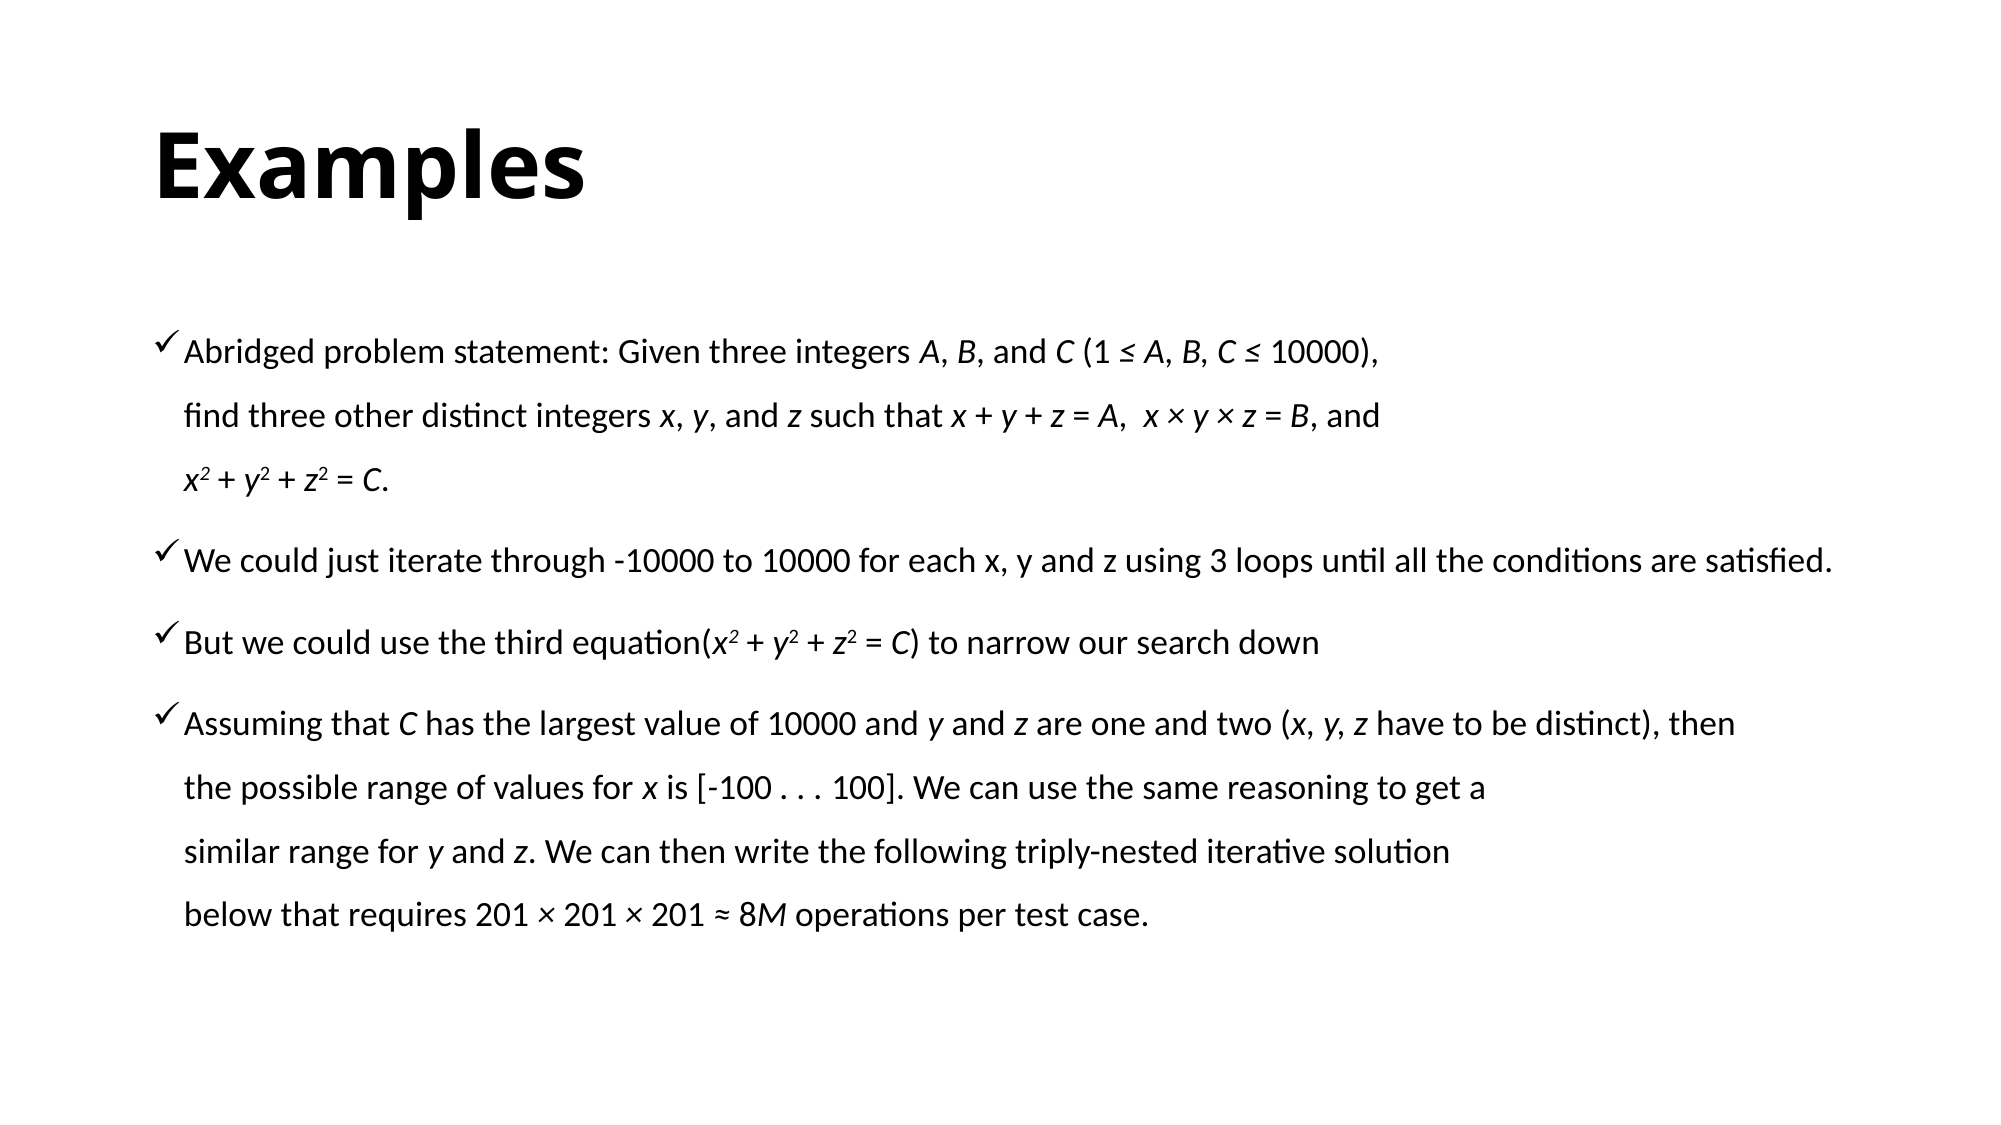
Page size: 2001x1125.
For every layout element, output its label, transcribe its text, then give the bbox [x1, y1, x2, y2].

text_box Examples [137, 59, 1863, 278]
text_box Abridged problem statement: Given three integers A, B, and C (1 ≤ A, B, C ≤ 10000), find three other distinct integers x, y, and z such that x + y + z = A, x × y × z = B, and x2 + y2 + z2 = C. We could just iterate through -10000 to 10000 for each x, y and z using 3 loops until all the conditions are satisfied. But we could use the third equation(x2 + y2 + z2 = C) to narrow our search down Assuming that C has the largest value of 10000 and y and z are one and two (x, y, z have to be distinct), then the possible range of values for x is [-100 . . . 100]. We can use the same reasoning to get a similar range for y and z. We can then write the following triply-nested iterative solution below that requires 201 × 201 × 201 ≈ 8M operations per test case. [137, 299, 1863, 1014]
